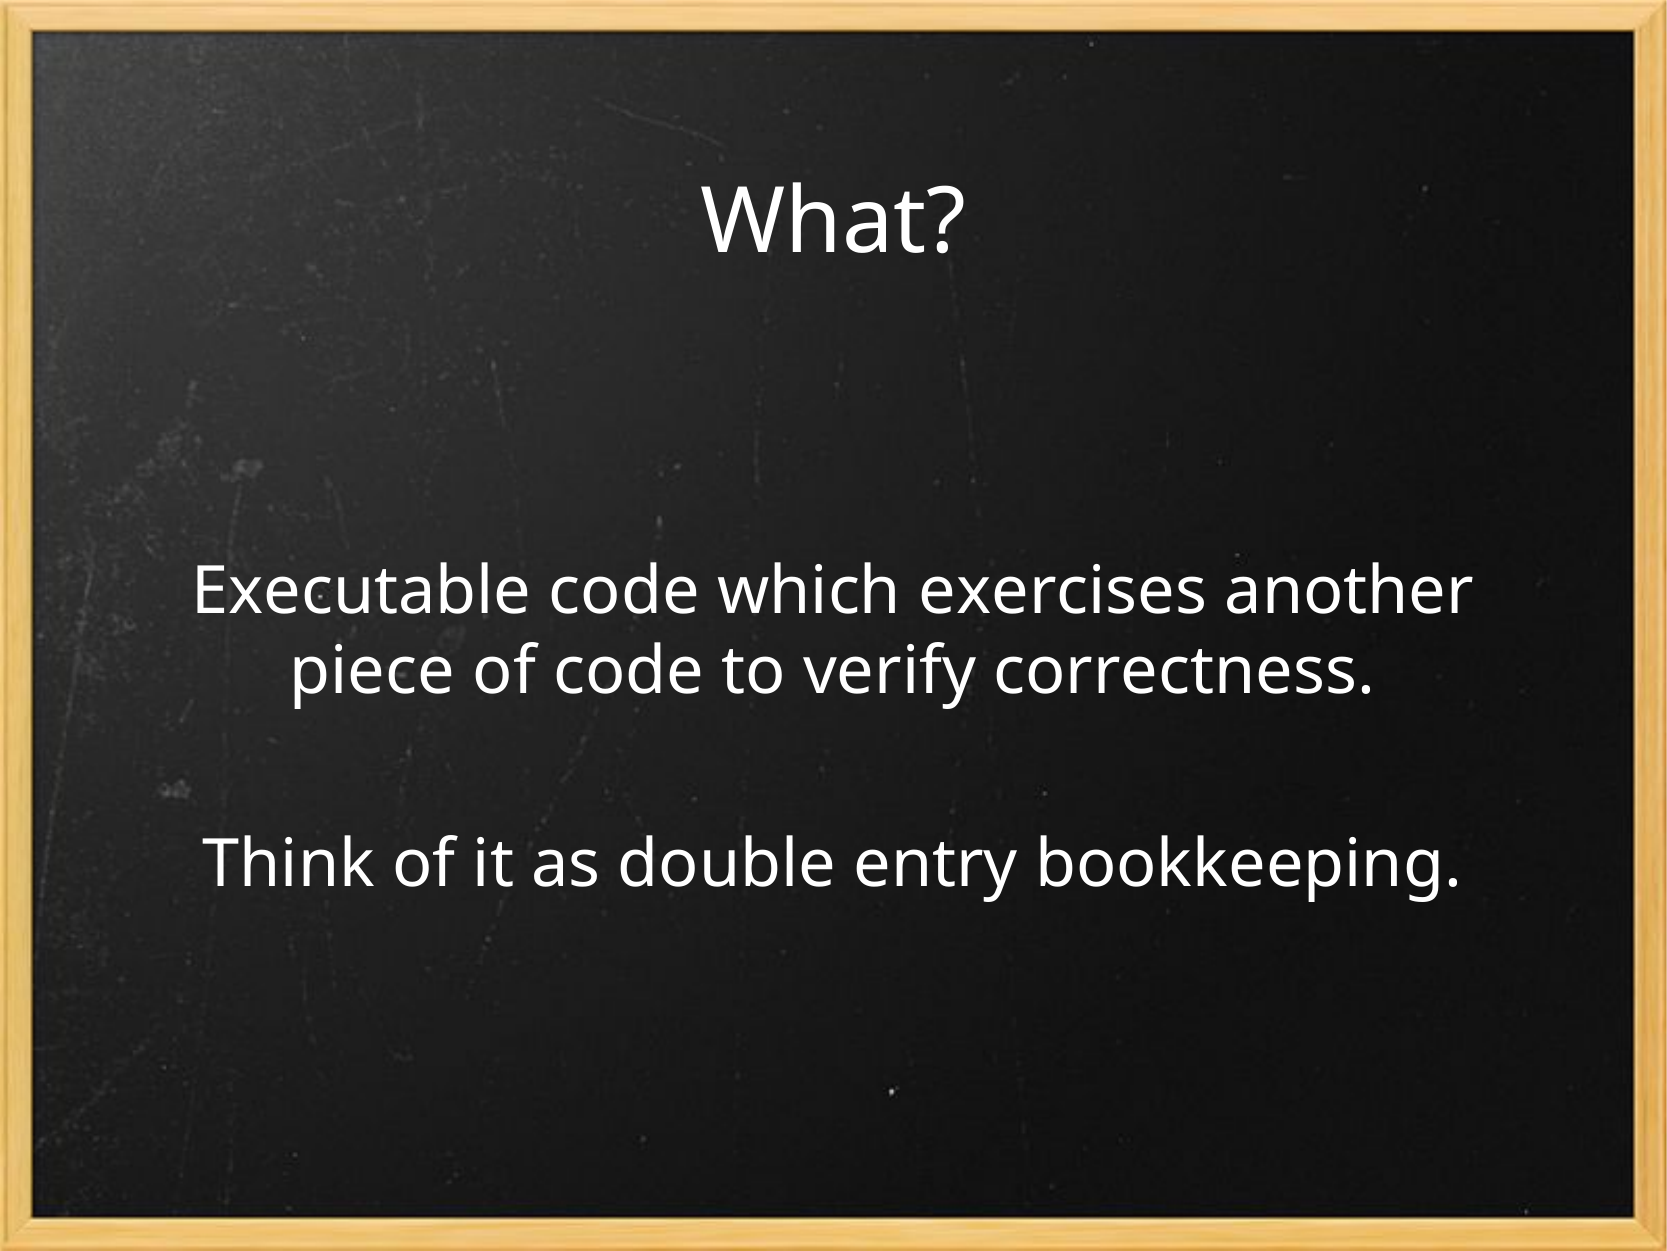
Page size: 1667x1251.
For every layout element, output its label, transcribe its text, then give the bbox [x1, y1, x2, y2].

picture [0, 0, 1667, 1251]
subtitle Executable code which exercises another piece of code to verify correctness. Think of it as double entry bookkeeping. [124, 360, 1542, 1087]
title What? [124, 110, 1542, 320]
